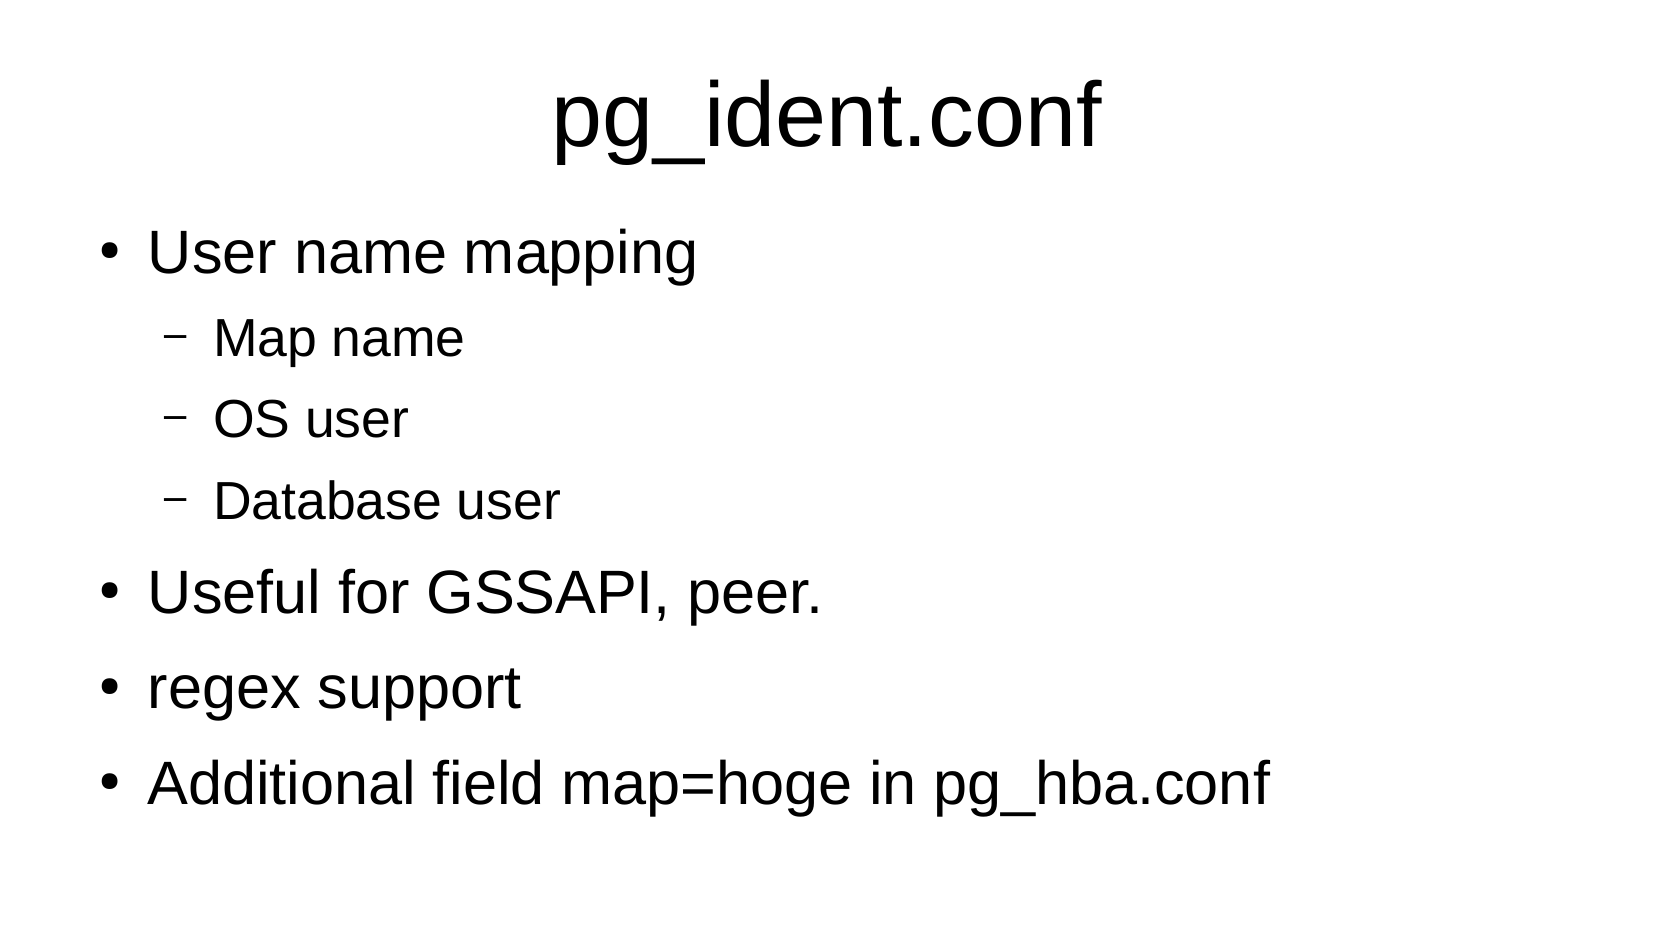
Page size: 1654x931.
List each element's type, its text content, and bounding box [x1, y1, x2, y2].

title pg_ident.conf [82, 37, 1571, 193]
list User name mapping Map name OS user Database user Useful for GSSAPI, peer. regex support Additional field map=hoge in pg_hba.conf [82, 217, 1571, 826]
